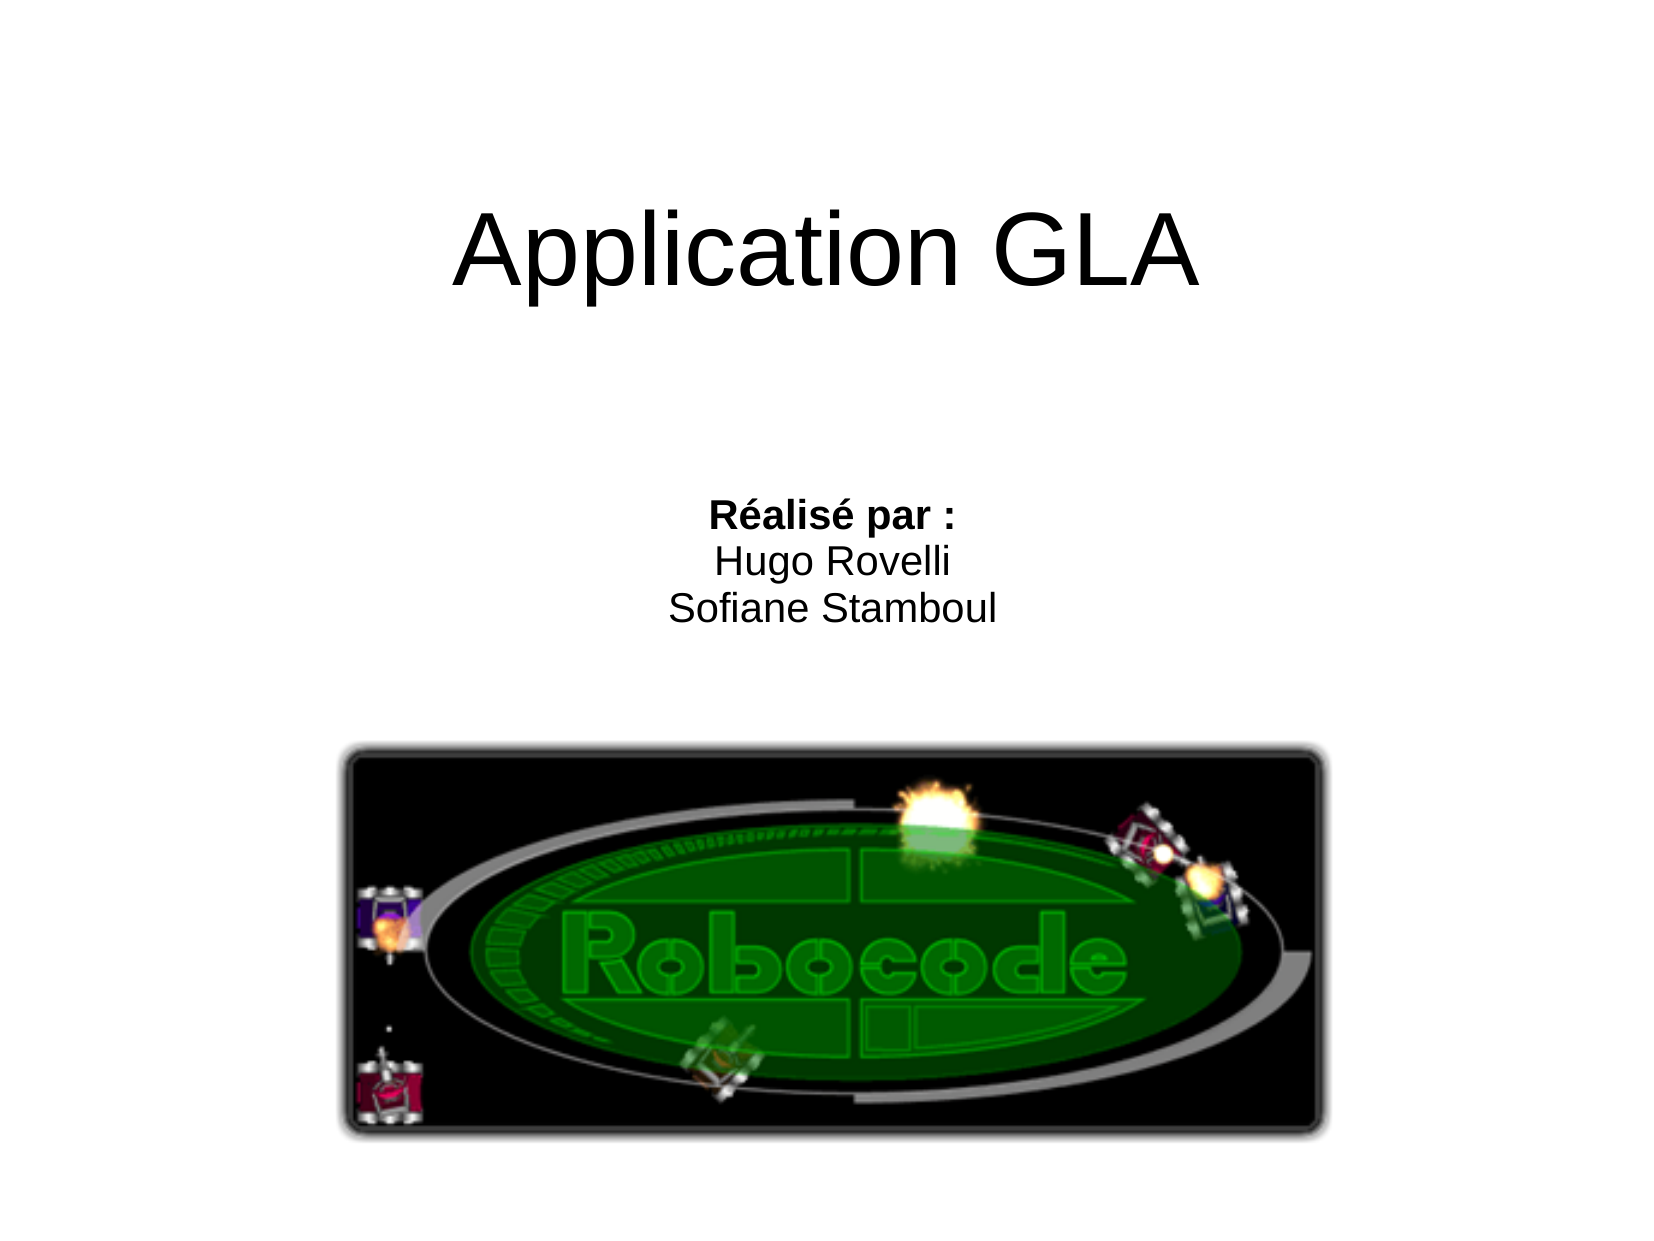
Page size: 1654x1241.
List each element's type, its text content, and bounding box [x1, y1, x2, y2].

picture [289, 732, 1371, 1165]
text_box Réalisé par : Hugo Rovelli Sofiane Stamboul [472, 484, 1193, 641]
title Application GLA [0, 190, 1654, 308]
